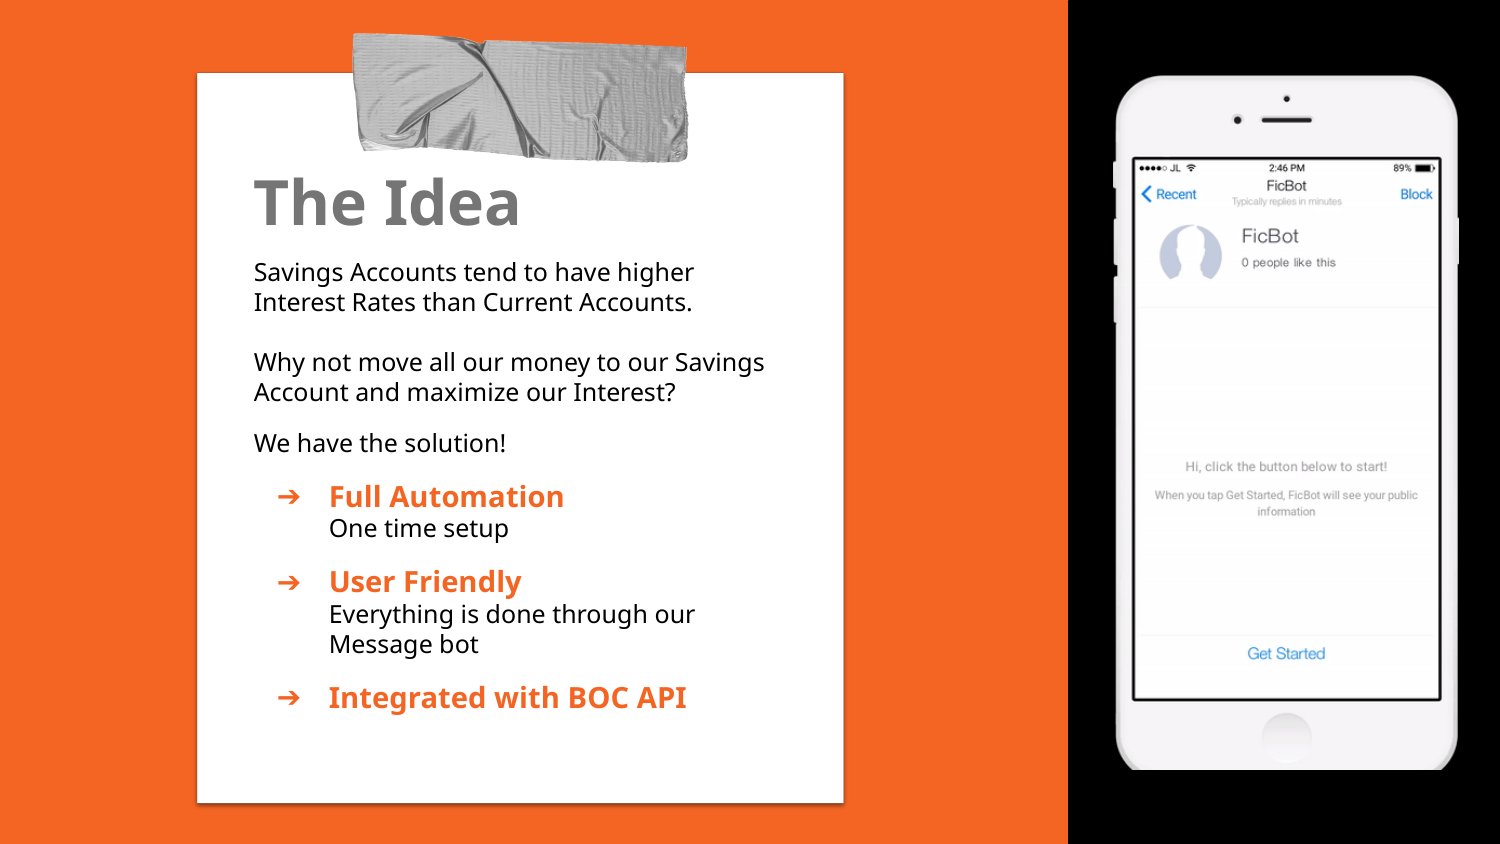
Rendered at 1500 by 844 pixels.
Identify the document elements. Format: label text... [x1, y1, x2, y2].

list Savings Accounts tend to have higher Interest Rates than Current Accounts. Why not move all our money to our Savings Account and maximize our Interest? We have the solution! Full Automation One time setup User Friendly Everything is done through our Message bot Integrated with BOC API [238, 241, 802, 788]
text_box The Idea [238, 128, 802, 241]
picture [1113, 73, 1459, 771]
text_box [1068, 1, 1500, 844]
picture [171, 32, 870, 833]
